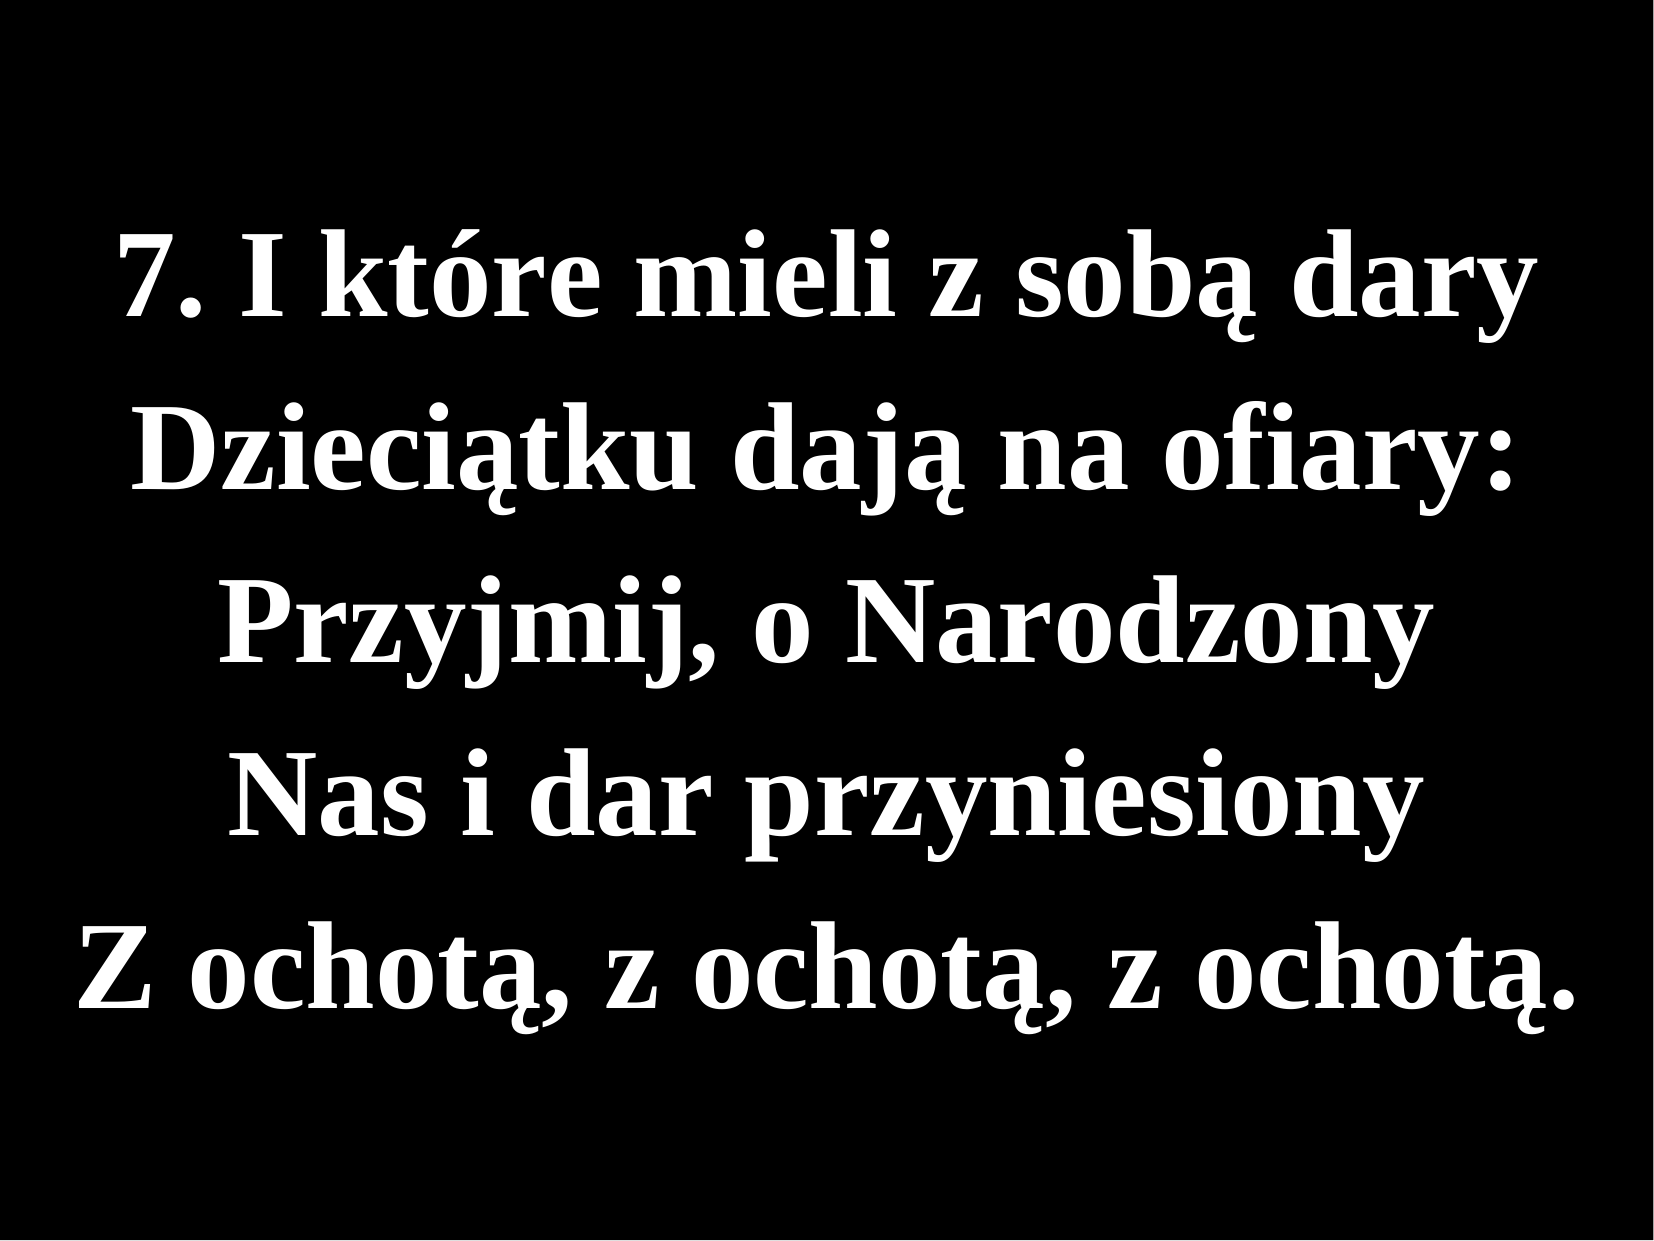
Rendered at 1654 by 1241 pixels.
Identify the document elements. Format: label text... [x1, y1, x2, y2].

title 7. I które mieli z sobą dary ppp Dzieciątku dają na ofiary: ppp Przyjmij, o Narodzony ppp Nas i dar przyniesiony ppp Z ochotą, z ochotą, z ochotą. [0, 0, 1654, 1241]
